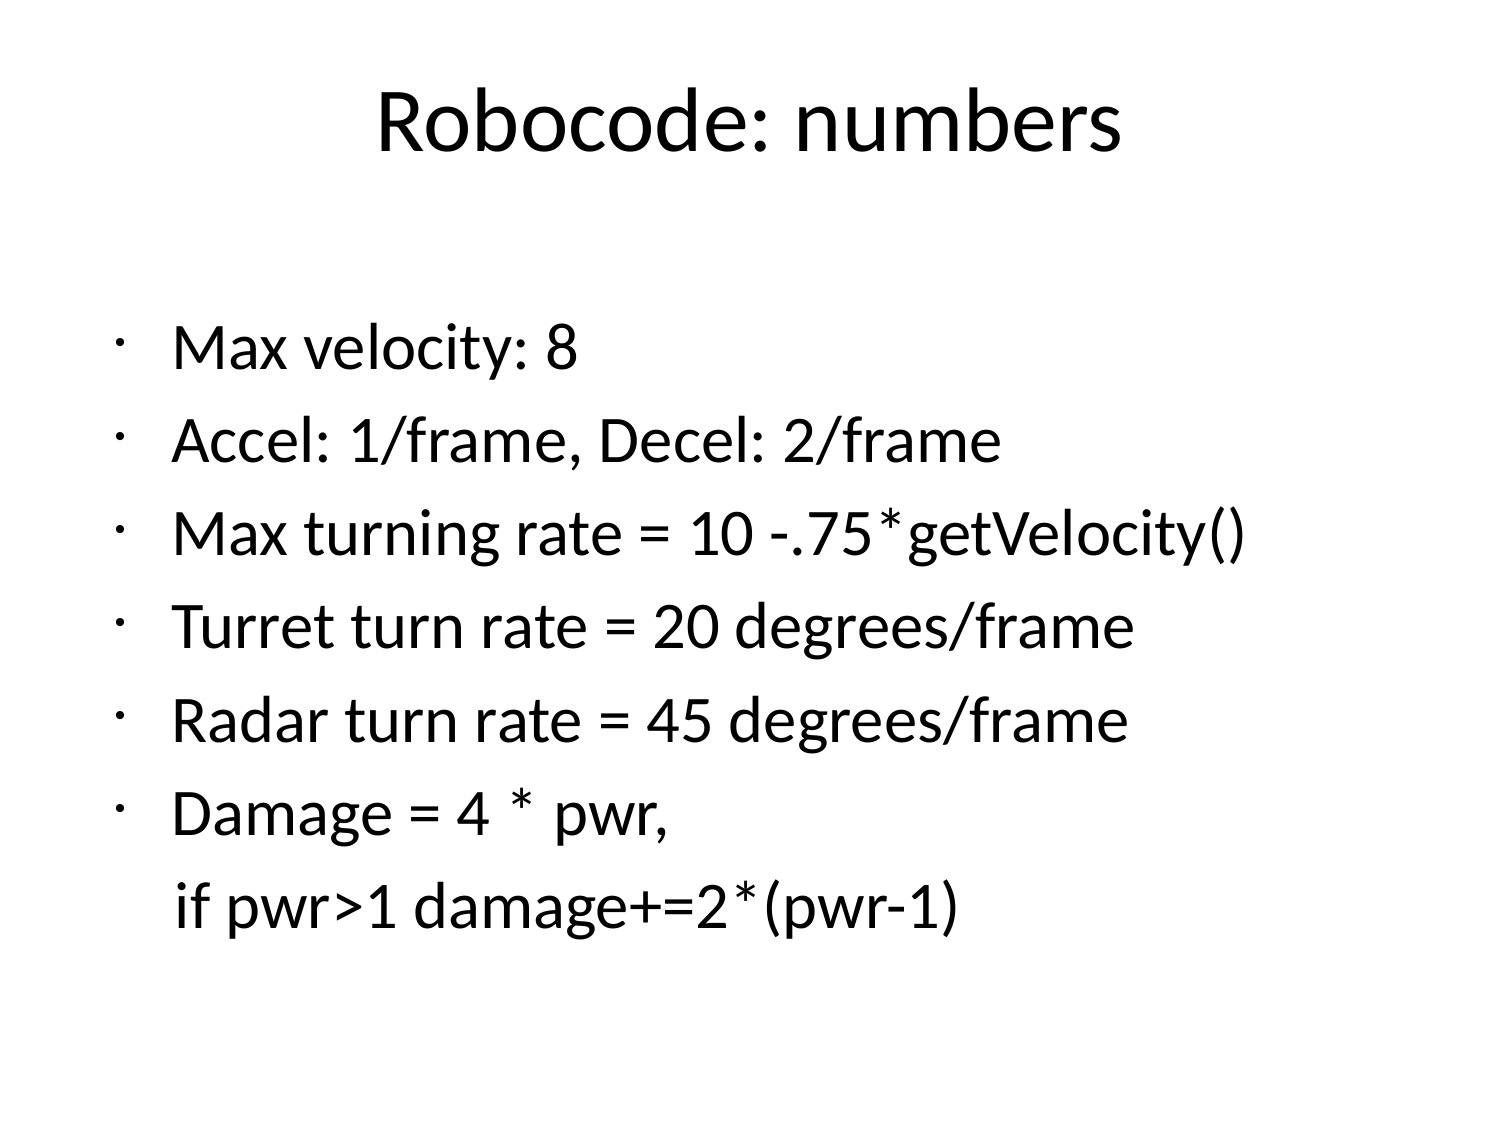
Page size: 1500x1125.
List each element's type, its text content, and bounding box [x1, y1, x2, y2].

title Robocode: numbers [75, 45, 1425, 233]
list Max velocity: 8 Accel: 1/frame, Decel: 2/frame Max turning rate = 10 -.75*getVelocity() Turret turn rate = 20 degrees/frame Radar turn rate = 45 degrees/frame Damage = 4 * pwr, if pwr>1 damage+=2*(pwr-1) [99, 287, 1463, 1088]
